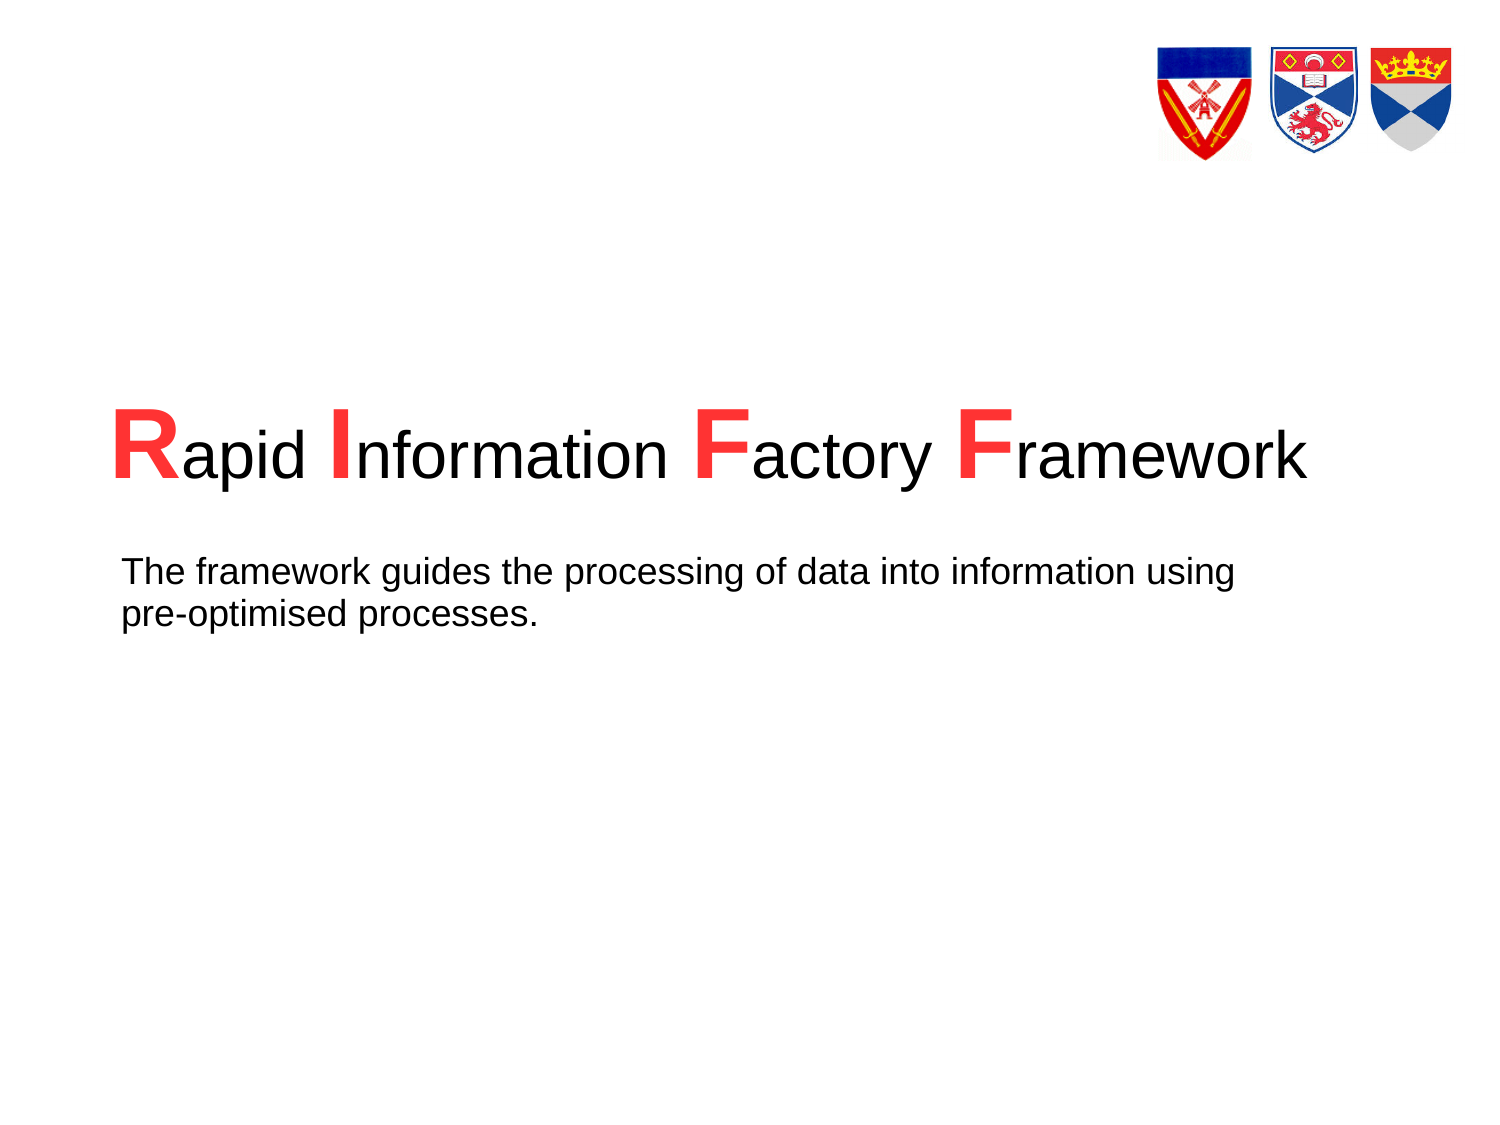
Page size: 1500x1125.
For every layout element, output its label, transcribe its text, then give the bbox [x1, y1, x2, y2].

text_box The framework guides the processing of data into information using pre-optimised processes. [106, 543, 1312, 643]
picture [1157, 47, 1252, 161]
picture [1268, 45, 1465, 154]
text_box Rapid Information Factory Framework [94, 381, 1406, 508]
